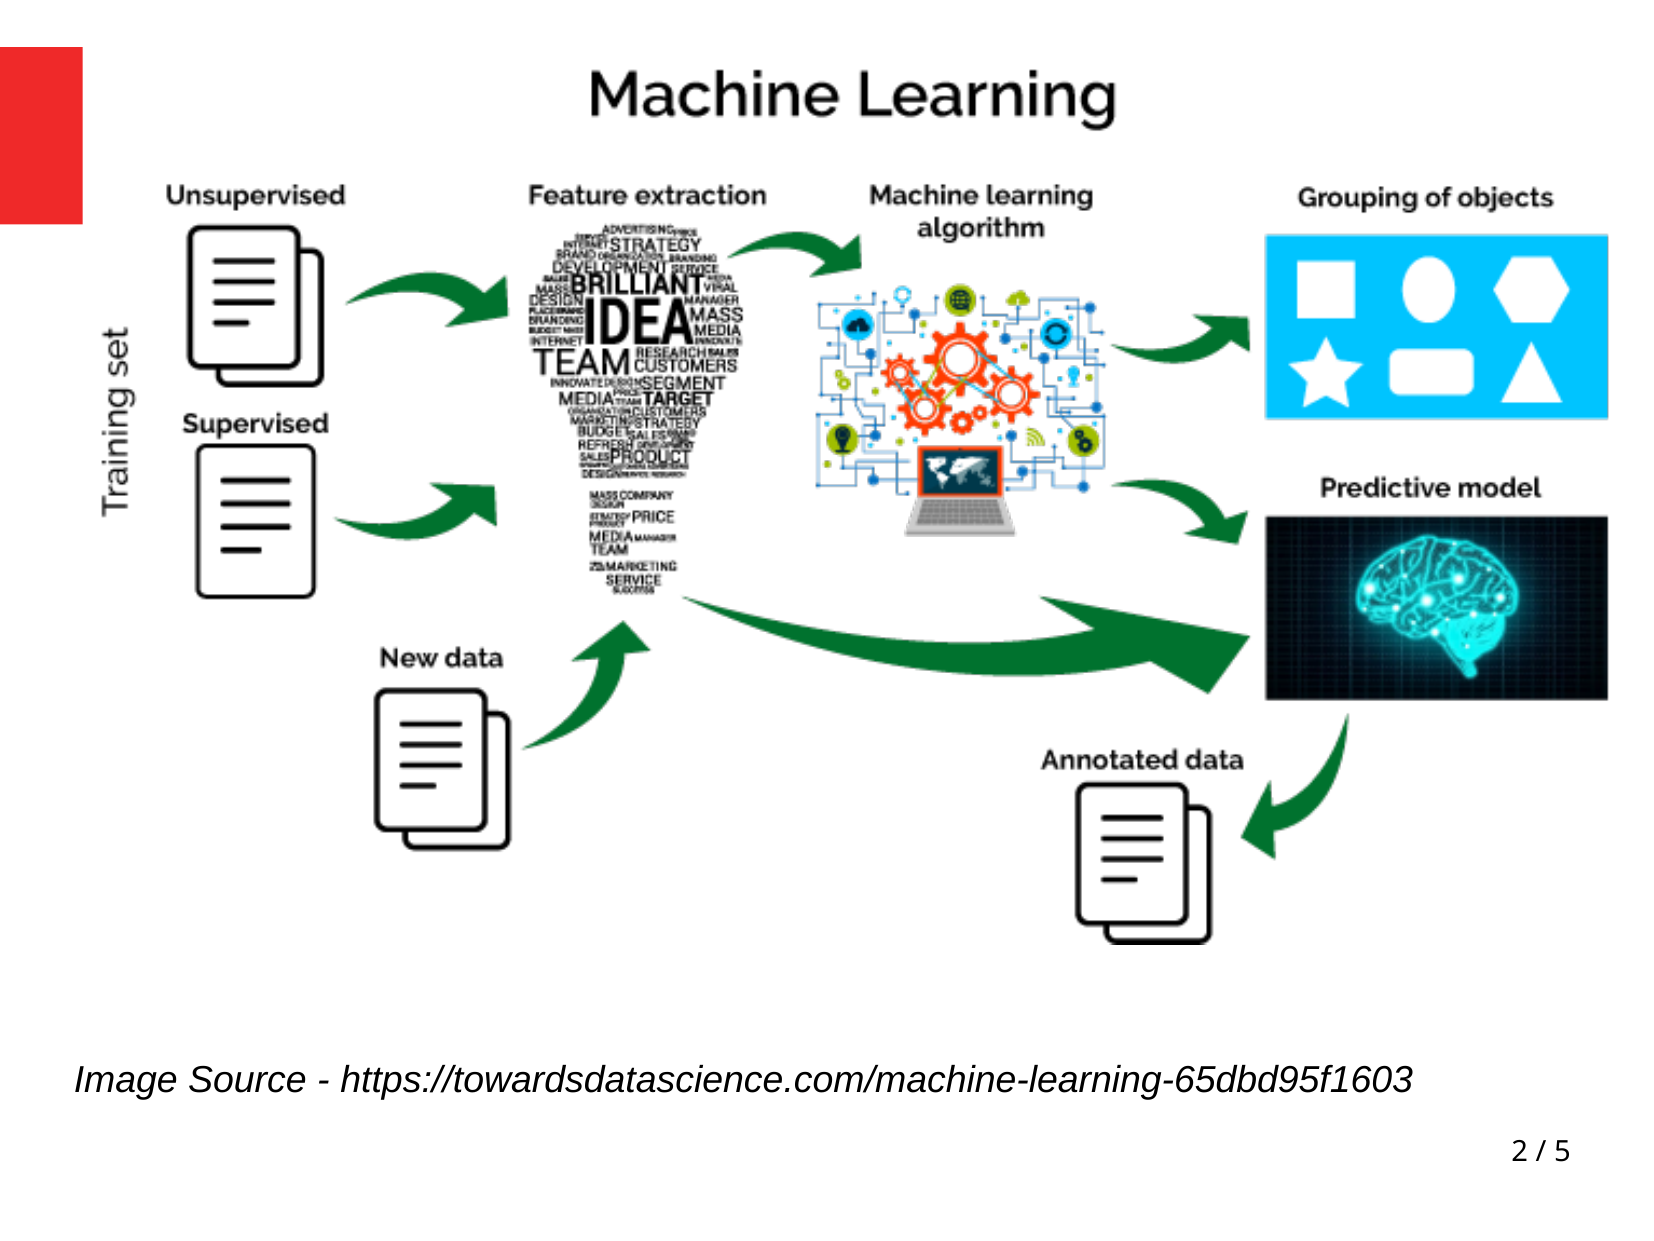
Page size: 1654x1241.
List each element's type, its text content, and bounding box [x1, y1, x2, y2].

picture [96, 62, 1630, 945]
text_box Image Source - https://towardsdatascience.com/machine-learning-65dbd95f1603 [59, 1051, 1441, 1108]
